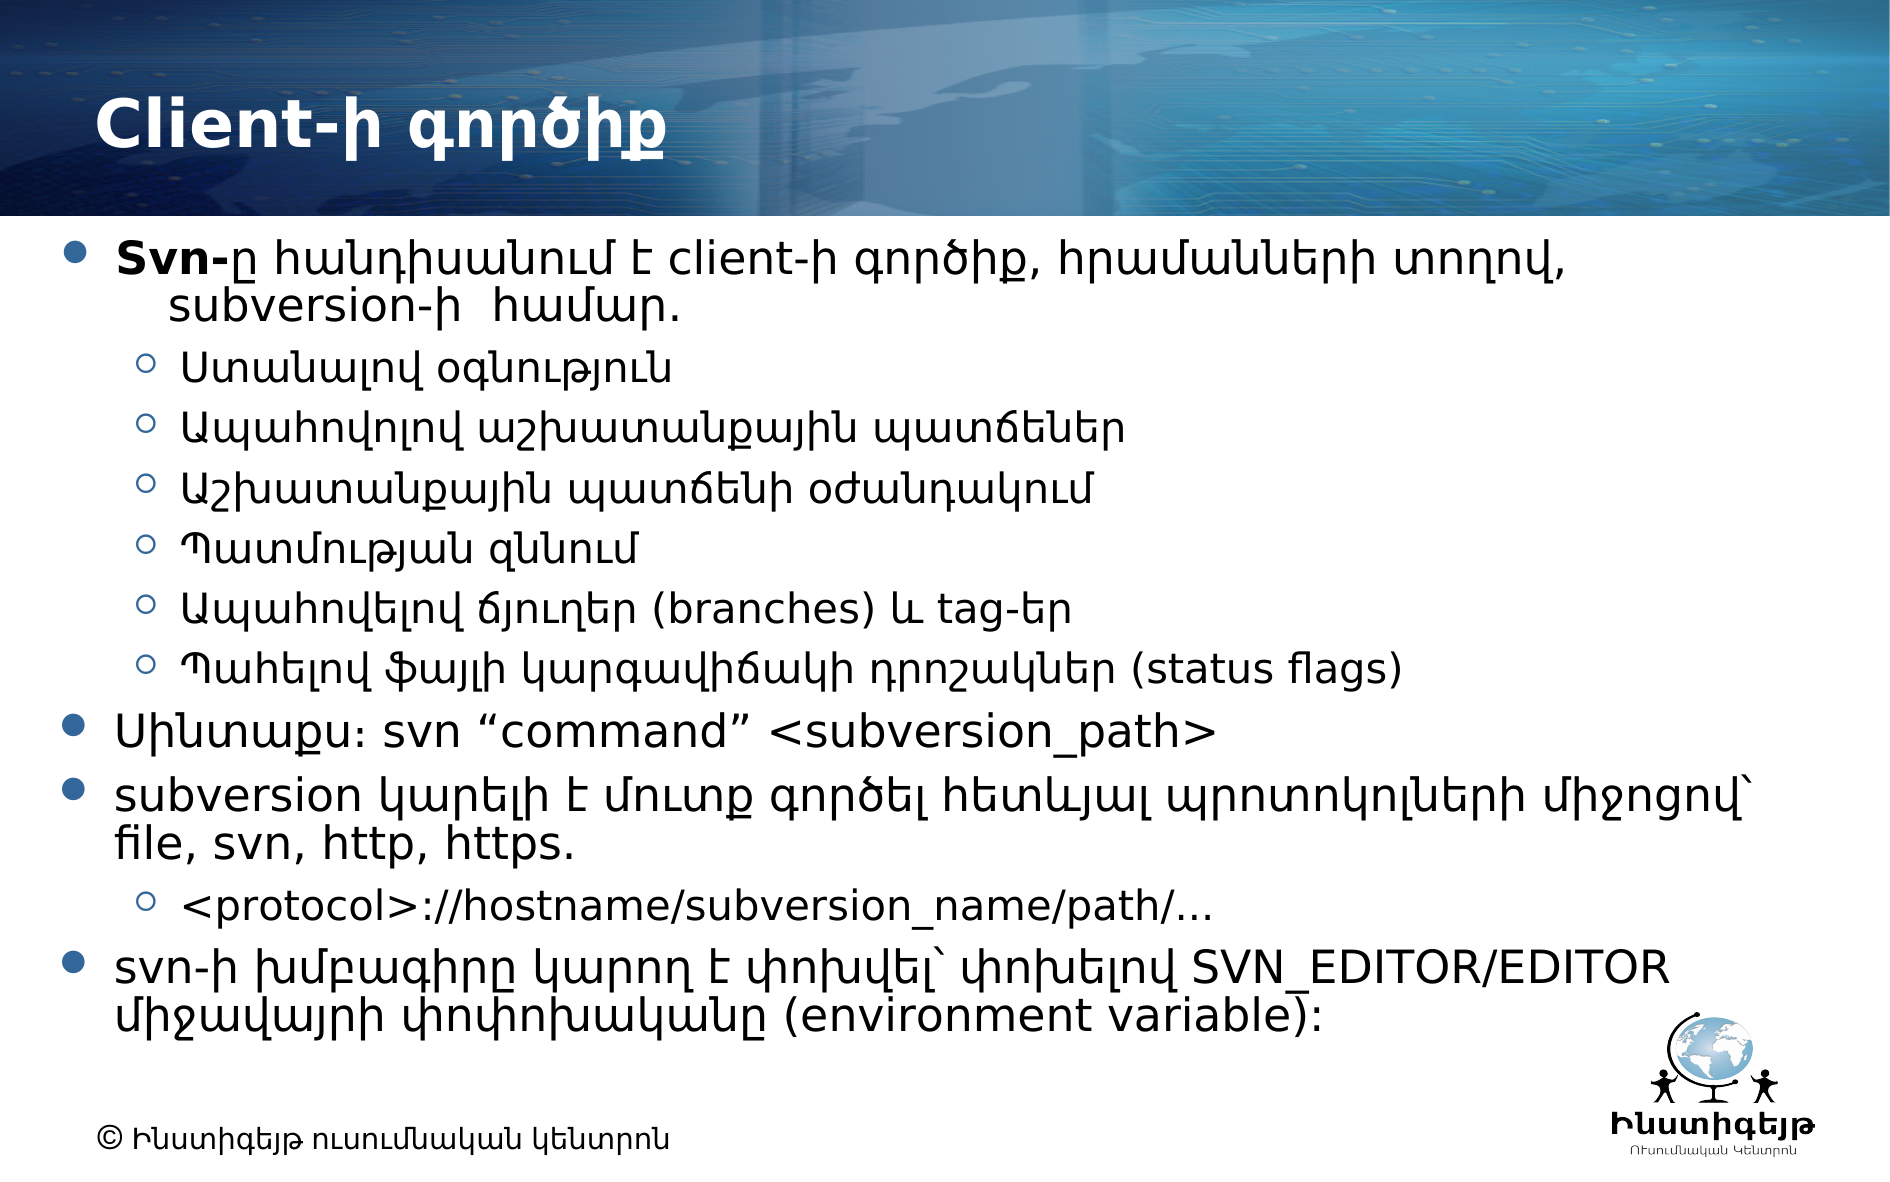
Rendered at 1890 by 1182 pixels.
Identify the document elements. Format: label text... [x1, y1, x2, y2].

title Client-ի գործիք [94, 54, 1793, 210]
picture [0, 0, 1890, 216]
picture [1612, 1047, 1815, 1157]
list Svn-ը հանդիսանում է client-ի գործիք, հրամանների տողով, subversion-ի համար․ Ստանալով օգնություն Ապահովոլով աշխատանքային պատճեներ Աշխատանքային պատճենի օժանդակում Պատմության զննում Ապահովելով ճյուղեր (branches) և tag-եր Պահելով ֆայլի կարգավիճակի դրոշակներ (status flags) Սինտաքս։ svn “command” <subversion_path> subversion կարելի է մուտք գործել հետևյալ պրոտոկոլների միջոցով՝ file, svn, http, https. <protocol>://hostname/subversion_name/path/... svn-ի խմբագիրը կարող է փոխվել՝ փոխելով SVN_EDITOR/EDITOR միջավայրի փոփոխականը (environment variable): [59, 236, 1831, 1047]
